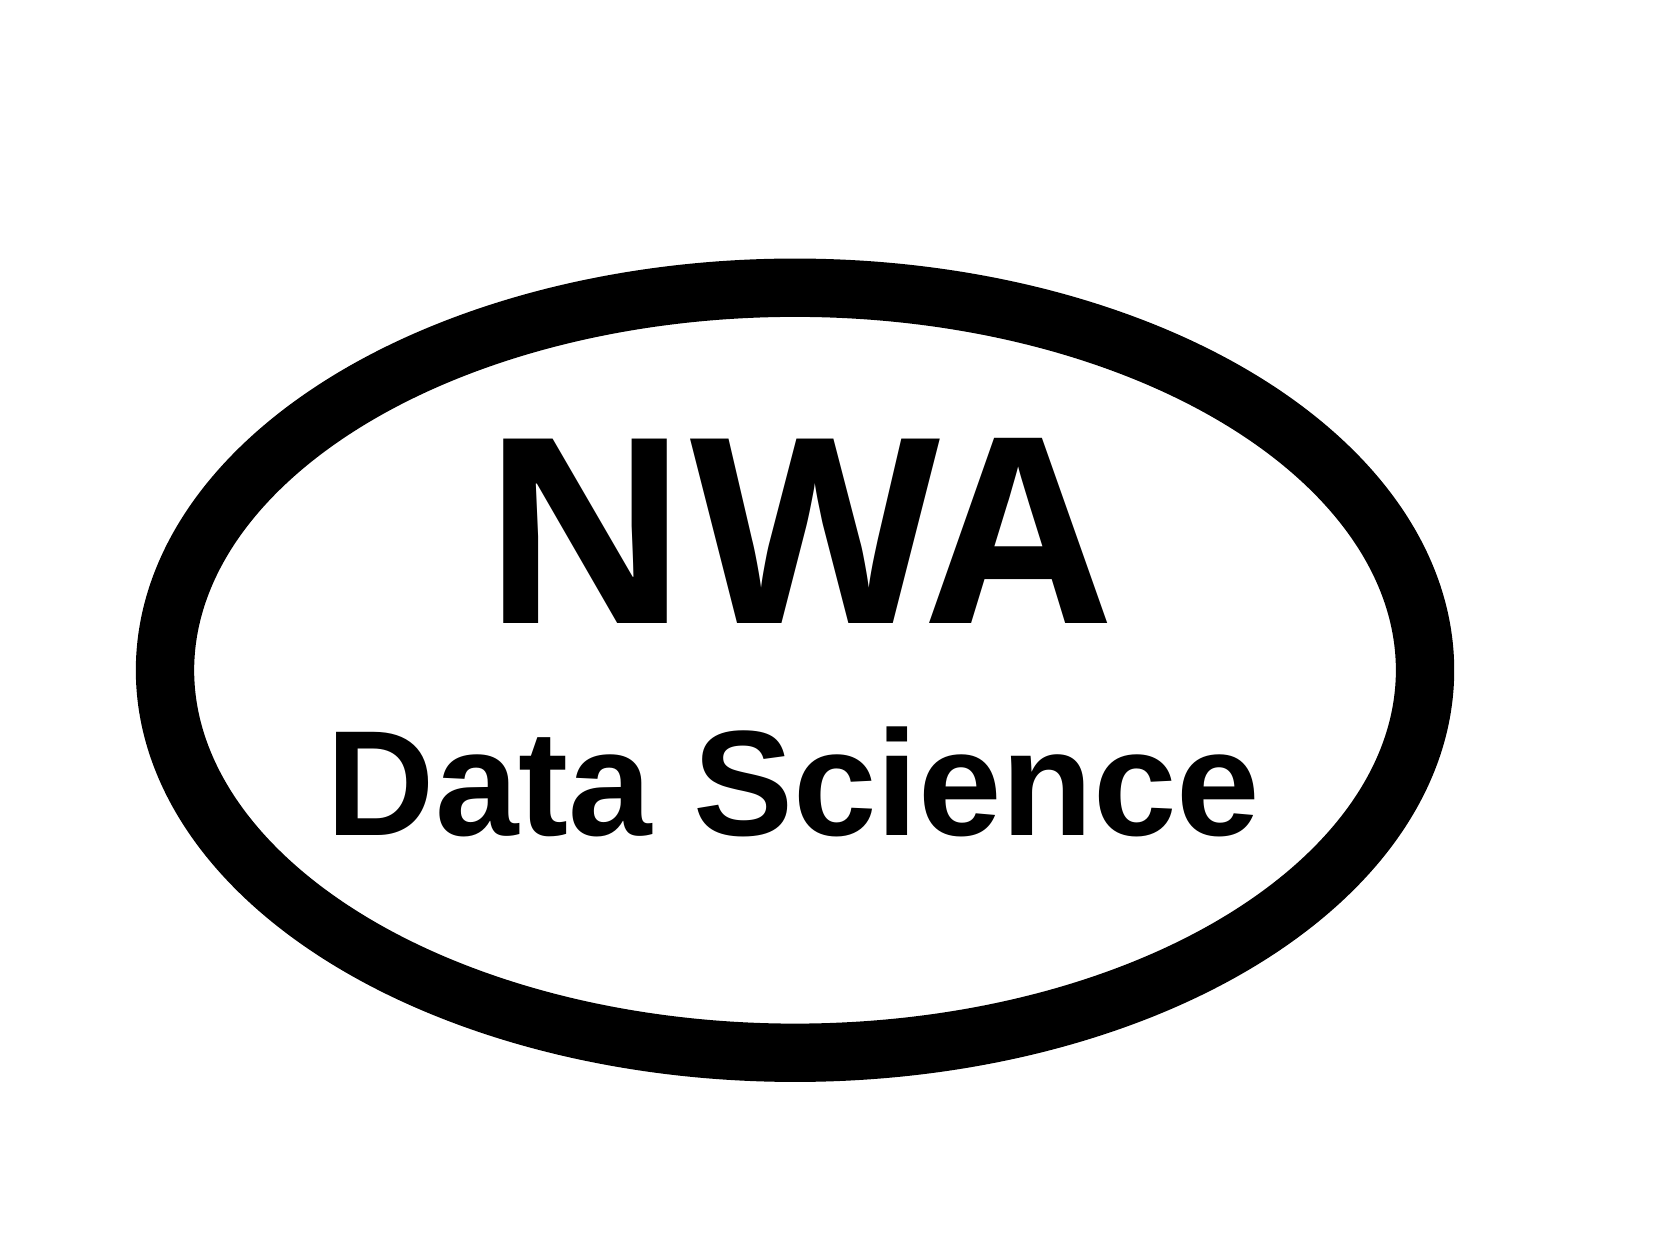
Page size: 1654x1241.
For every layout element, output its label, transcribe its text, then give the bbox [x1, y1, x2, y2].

text_box [277, 888, 1314, 1053]
text_box [477, 287, 1113, 340]
text_box NWA Data Science [44, 340, 1545, 888]
